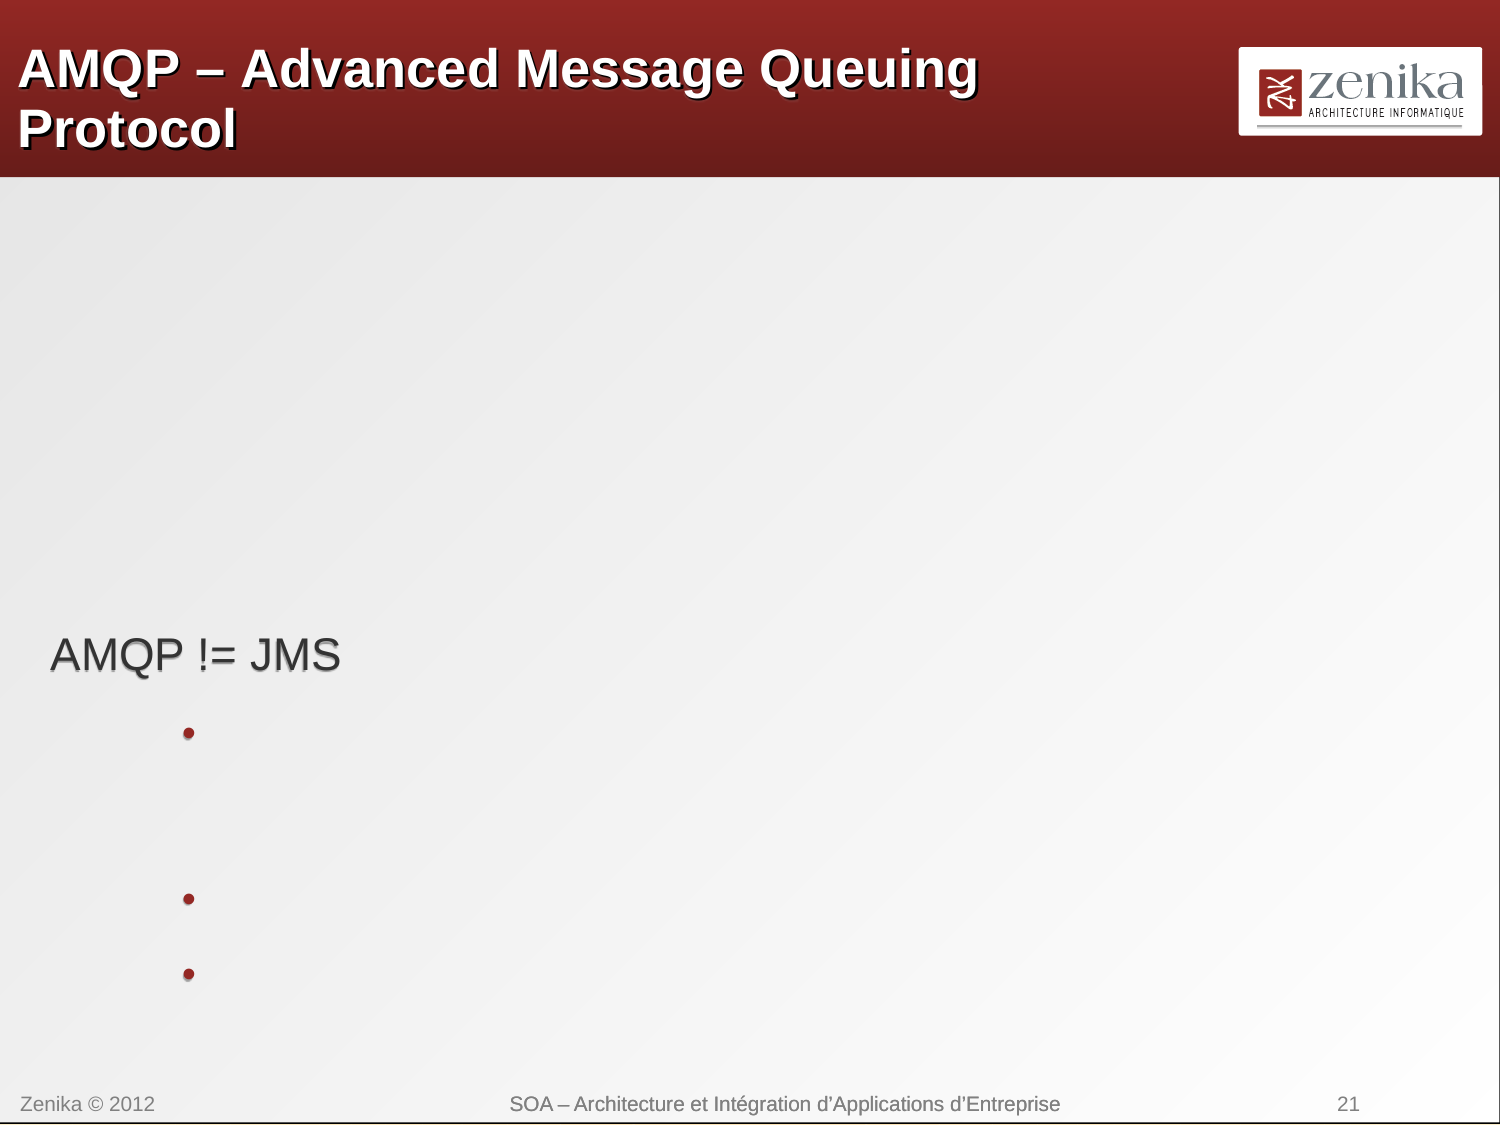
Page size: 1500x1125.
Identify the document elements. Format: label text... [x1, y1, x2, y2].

list AMQP != JMS [50, 597, 1435, 705]
text_box SOA – Architecture et Intégration d’Applications d’Entreprise [443, 1084, 1128, 1106]
title AMQP – Advanced Message Queuing Protocol [17, 15, 1214, 180]
